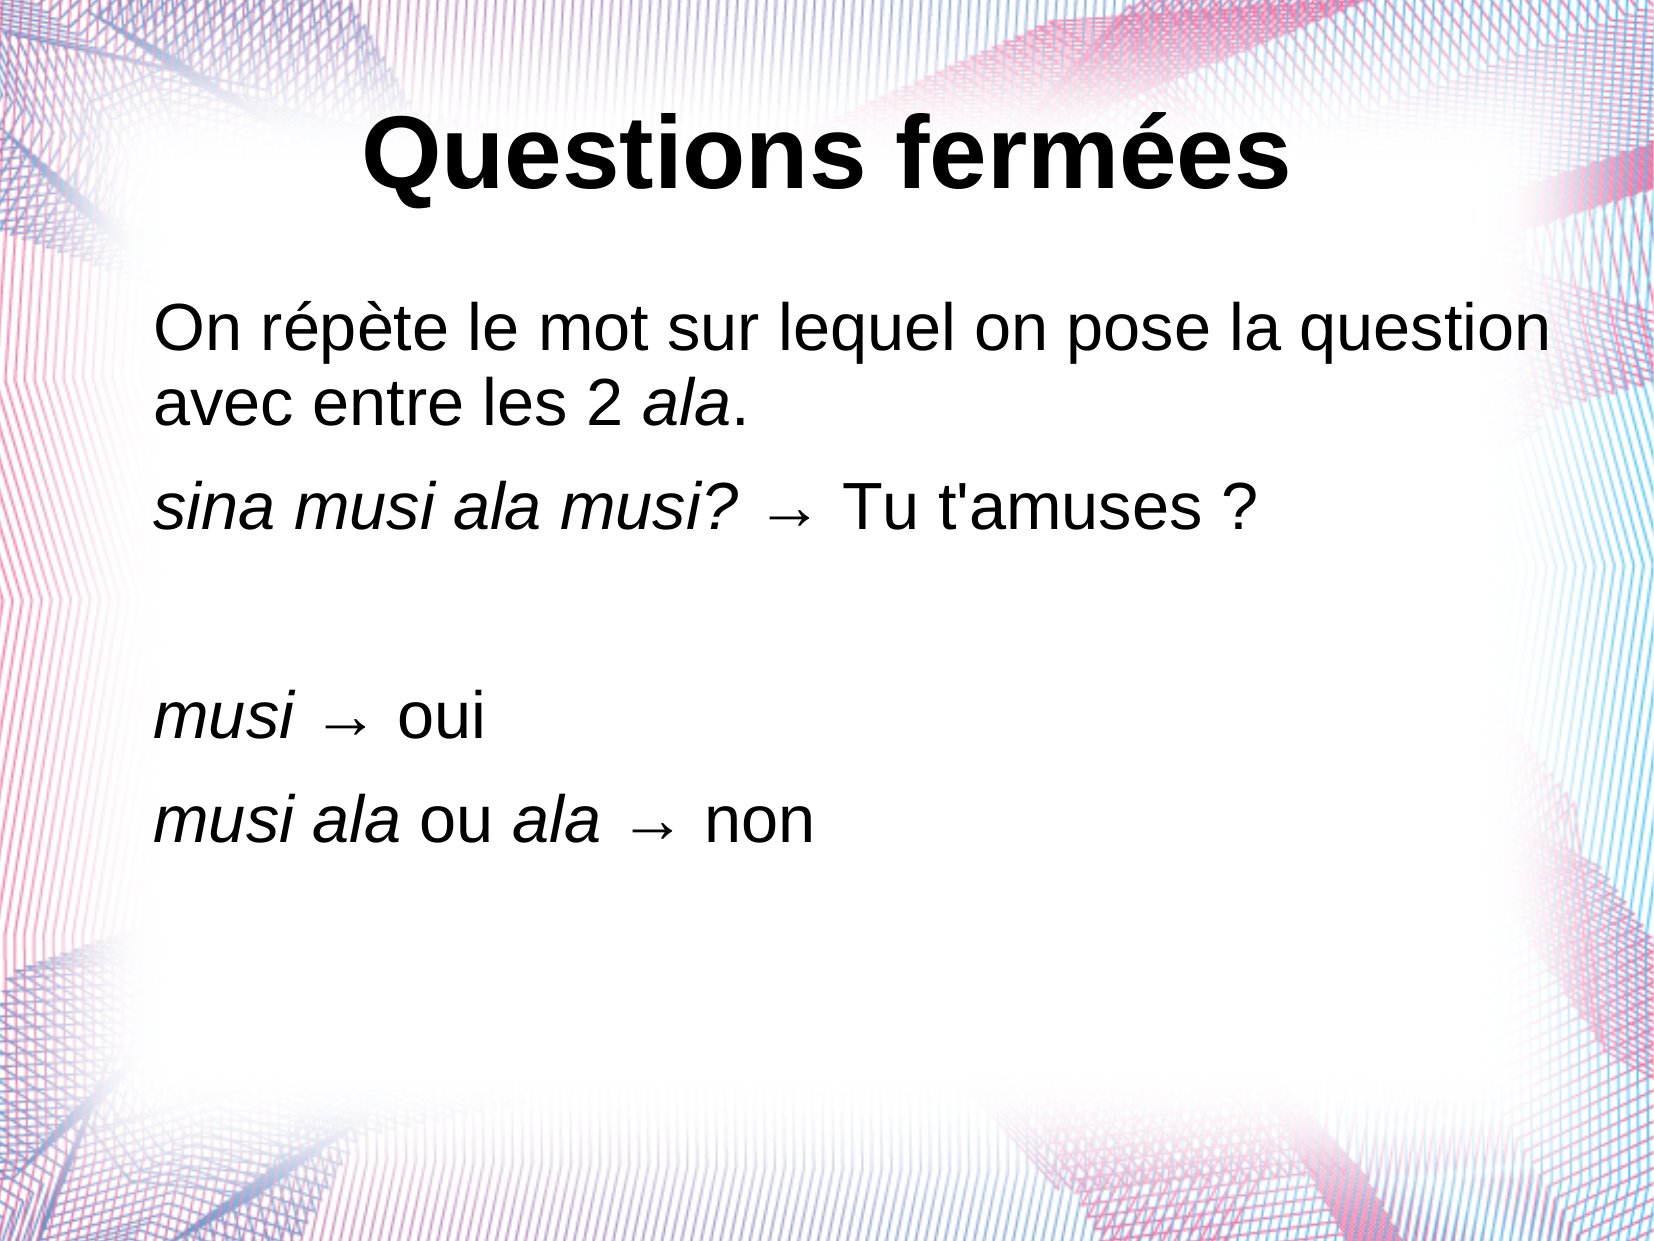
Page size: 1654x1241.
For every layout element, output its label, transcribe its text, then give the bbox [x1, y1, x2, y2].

title Questions fermées [82, 49, 1571, 257]
list On répète le mot sur lequel on pose la question avec entre les 2 ala. sina musi ala musi? → Tu t'amuses ? musi → oui musi ala ou ala → non [82, 290, 1571, 1010]
picture [0, 0, 1654, 1241]
